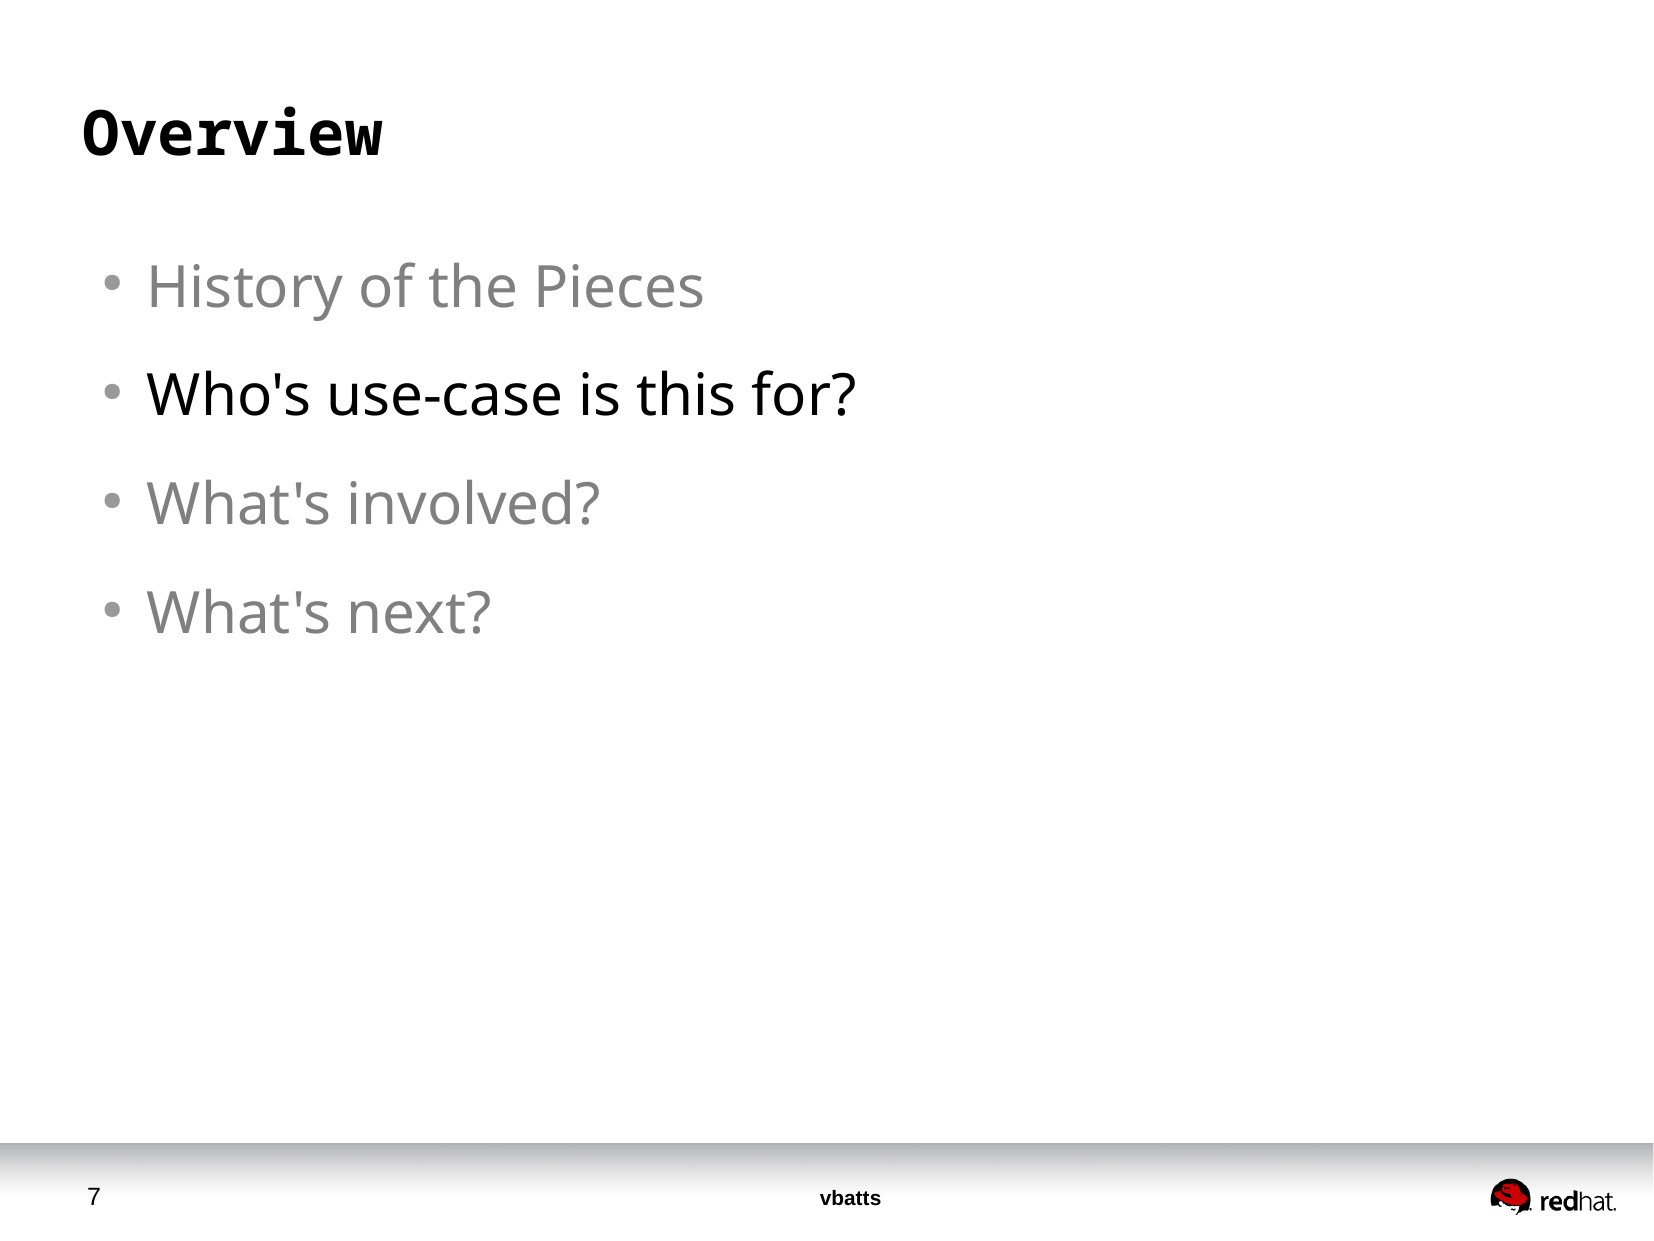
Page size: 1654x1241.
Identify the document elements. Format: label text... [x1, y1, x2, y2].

title Overview [82, 37, 1571, 226]
picture [0, 1143, 1654, 1241]
list History of the Pieces Who's use-case is this for? What's involved? What's next? [86, 244, 1576, 950]
